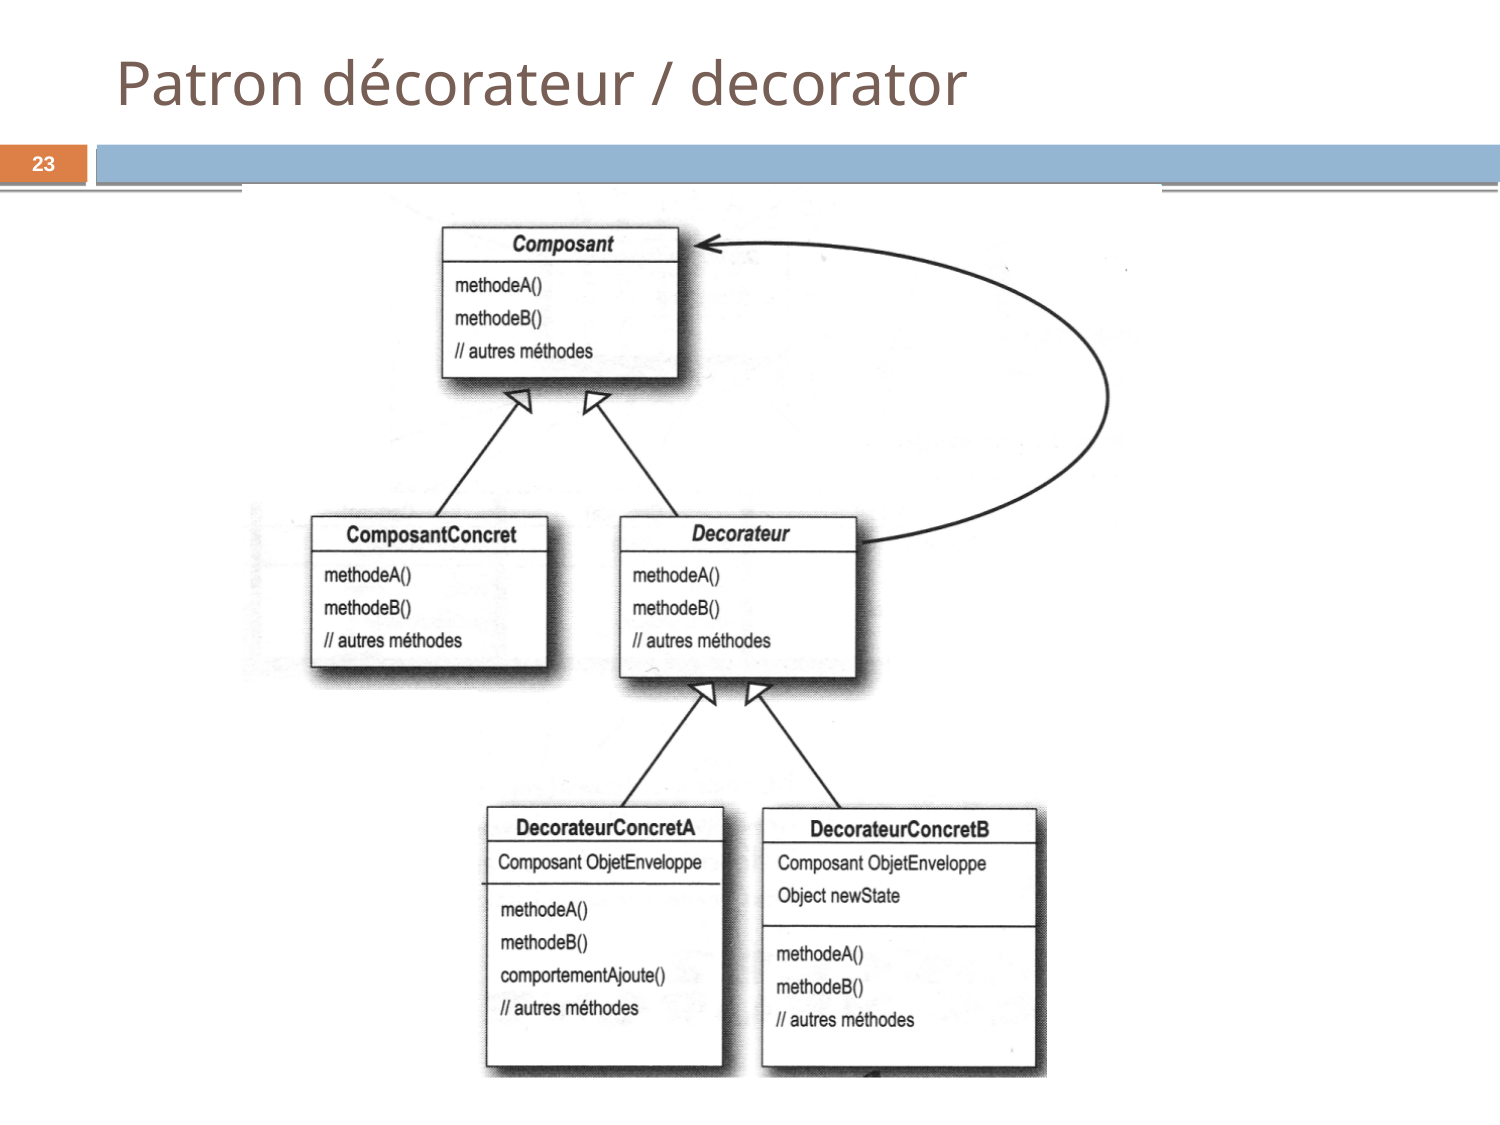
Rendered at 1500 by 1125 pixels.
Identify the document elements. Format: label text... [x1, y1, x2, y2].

title Patron décorateur / decorator [100, 37, 1438, 126]
slide_number <numéro> [0, 143, 88, 184]
picture [242, 184, 1162, 1125]
